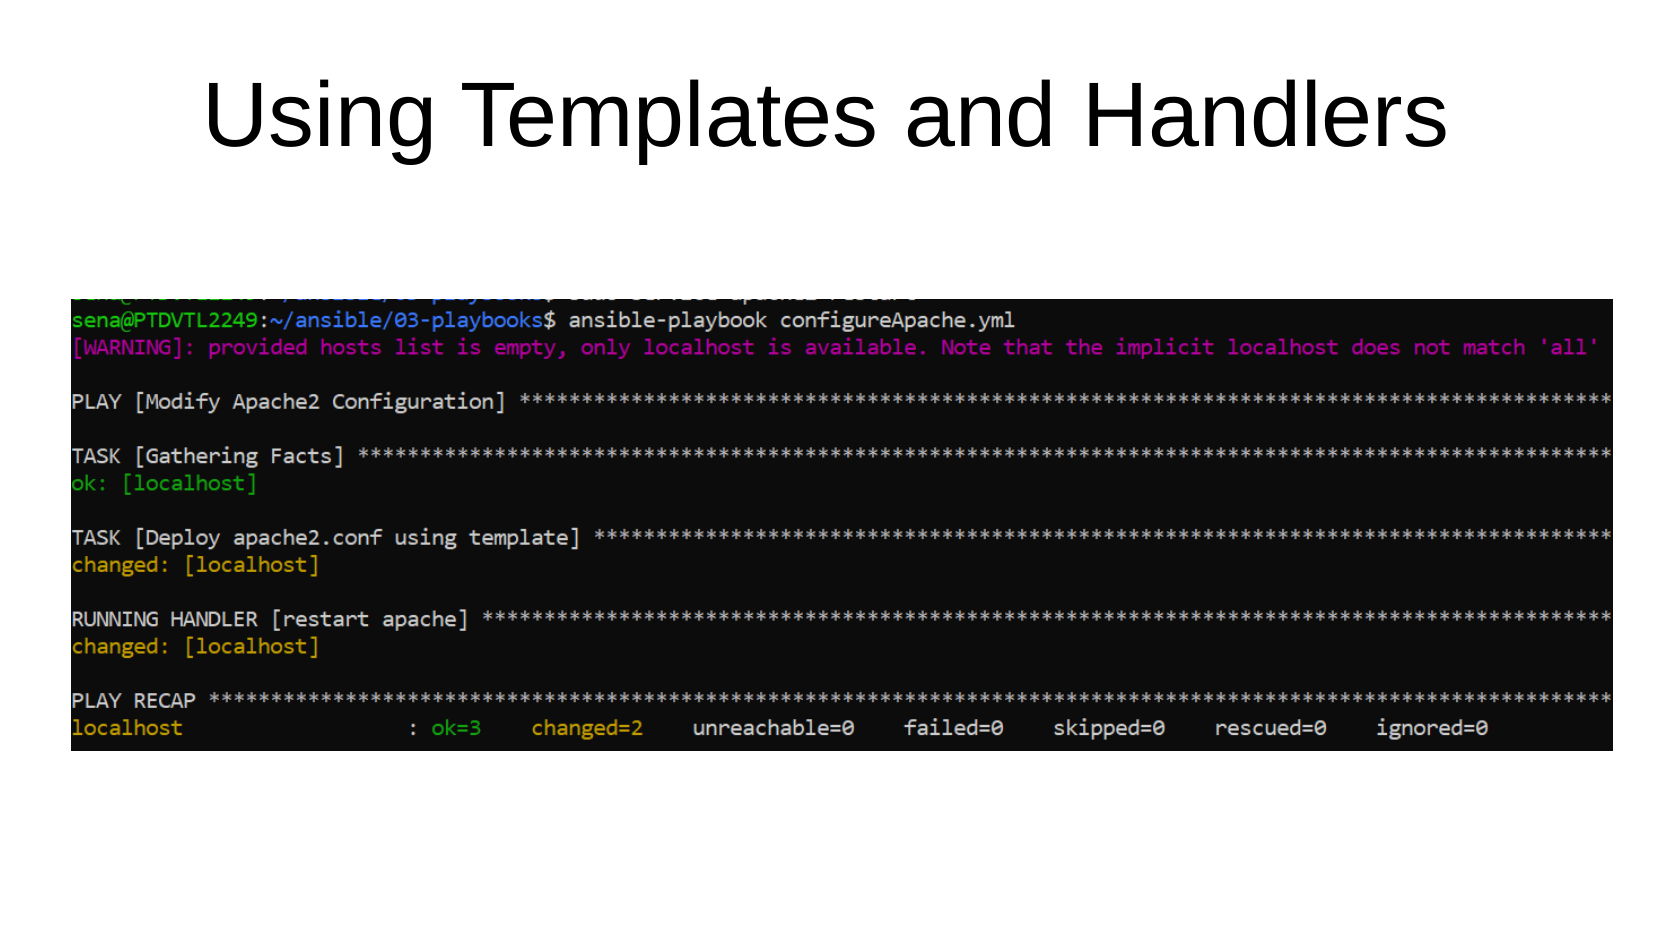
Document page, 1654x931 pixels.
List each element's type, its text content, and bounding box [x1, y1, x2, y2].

title Using Templates and Handlers [82, 37, 1571, 193]
picture [71, 299, 1613, 751]
